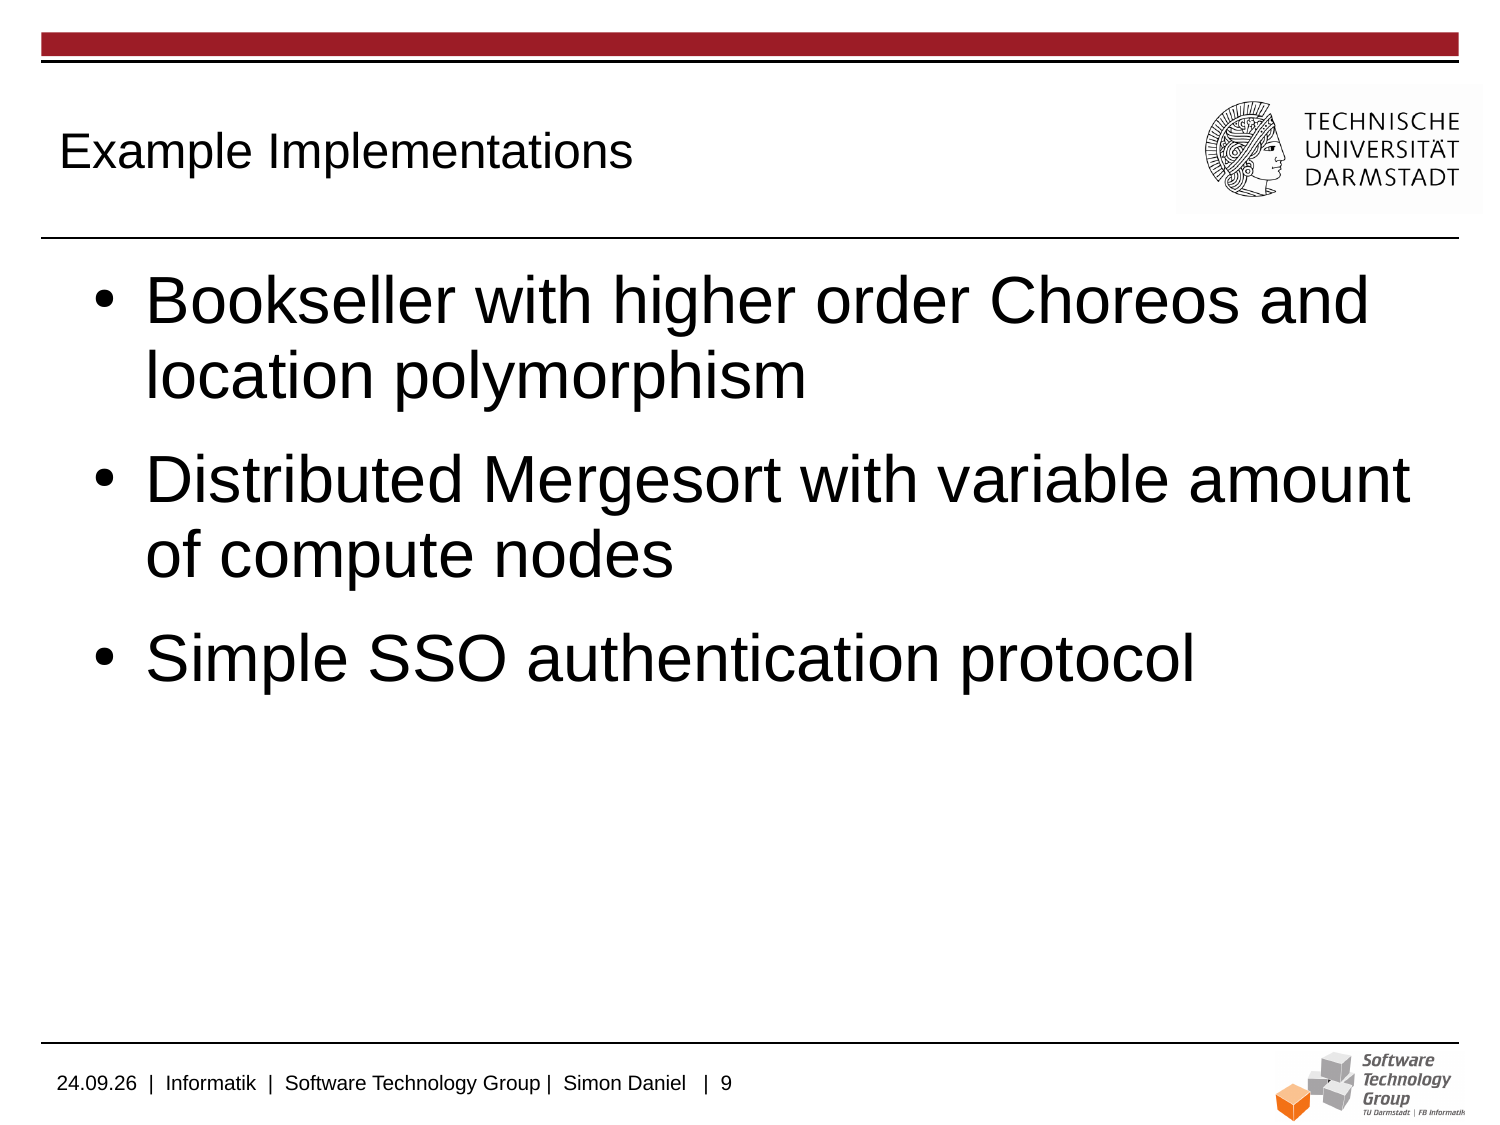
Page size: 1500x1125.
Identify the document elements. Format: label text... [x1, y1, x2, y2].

picture [1275, 1051, 1465, 1122]
title Example Implementations [59, 76, 1149, 227]
list Bookseller with higher order Choreos and location polymorphism Distributed Mergesort with variable amount of compute nodes Simple SSO authentication protocol [75, 263, 1425, 916]
